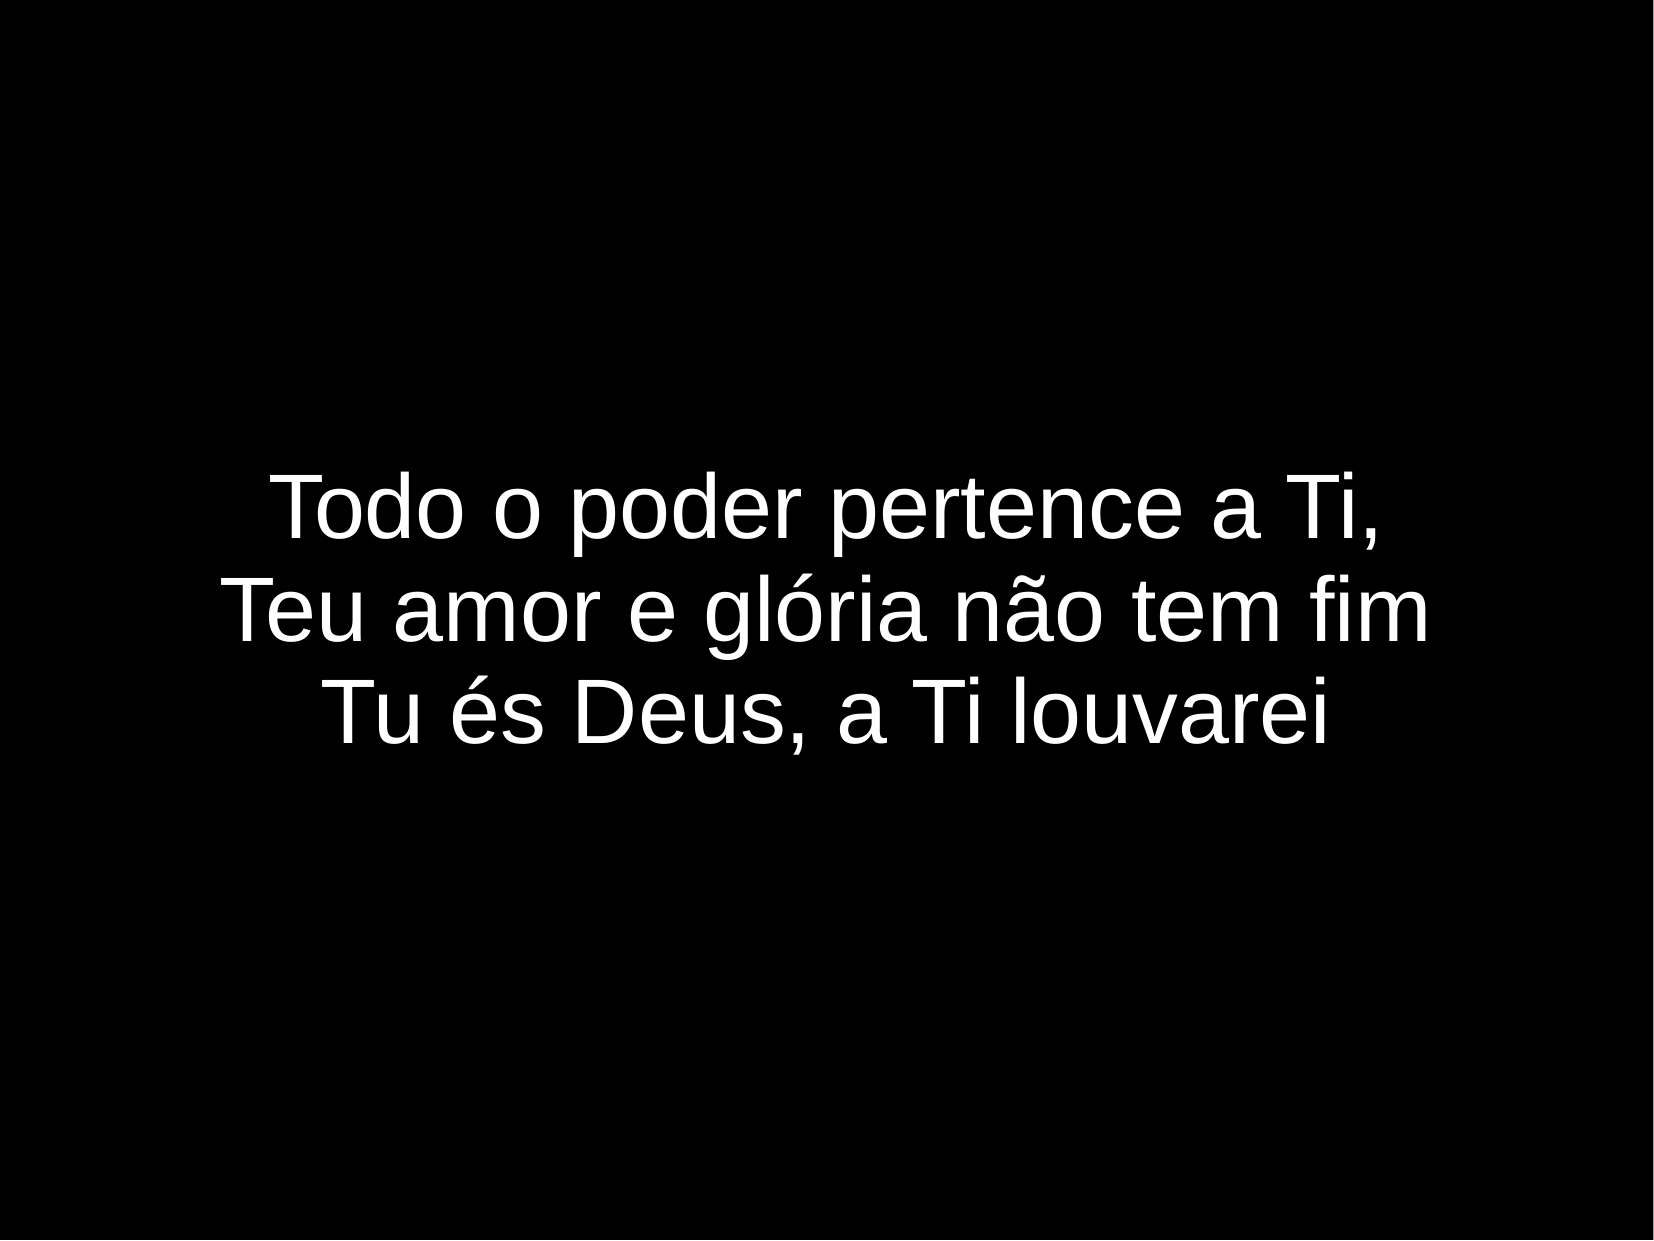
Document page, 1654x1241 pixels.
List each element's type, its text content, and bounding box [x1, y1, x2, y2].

subtitle Todo o poder pertence a Ti, Teu amor e glória não tem fim Tu és Deus, a Ti louvarei [82, 49, 1571, 1170]
